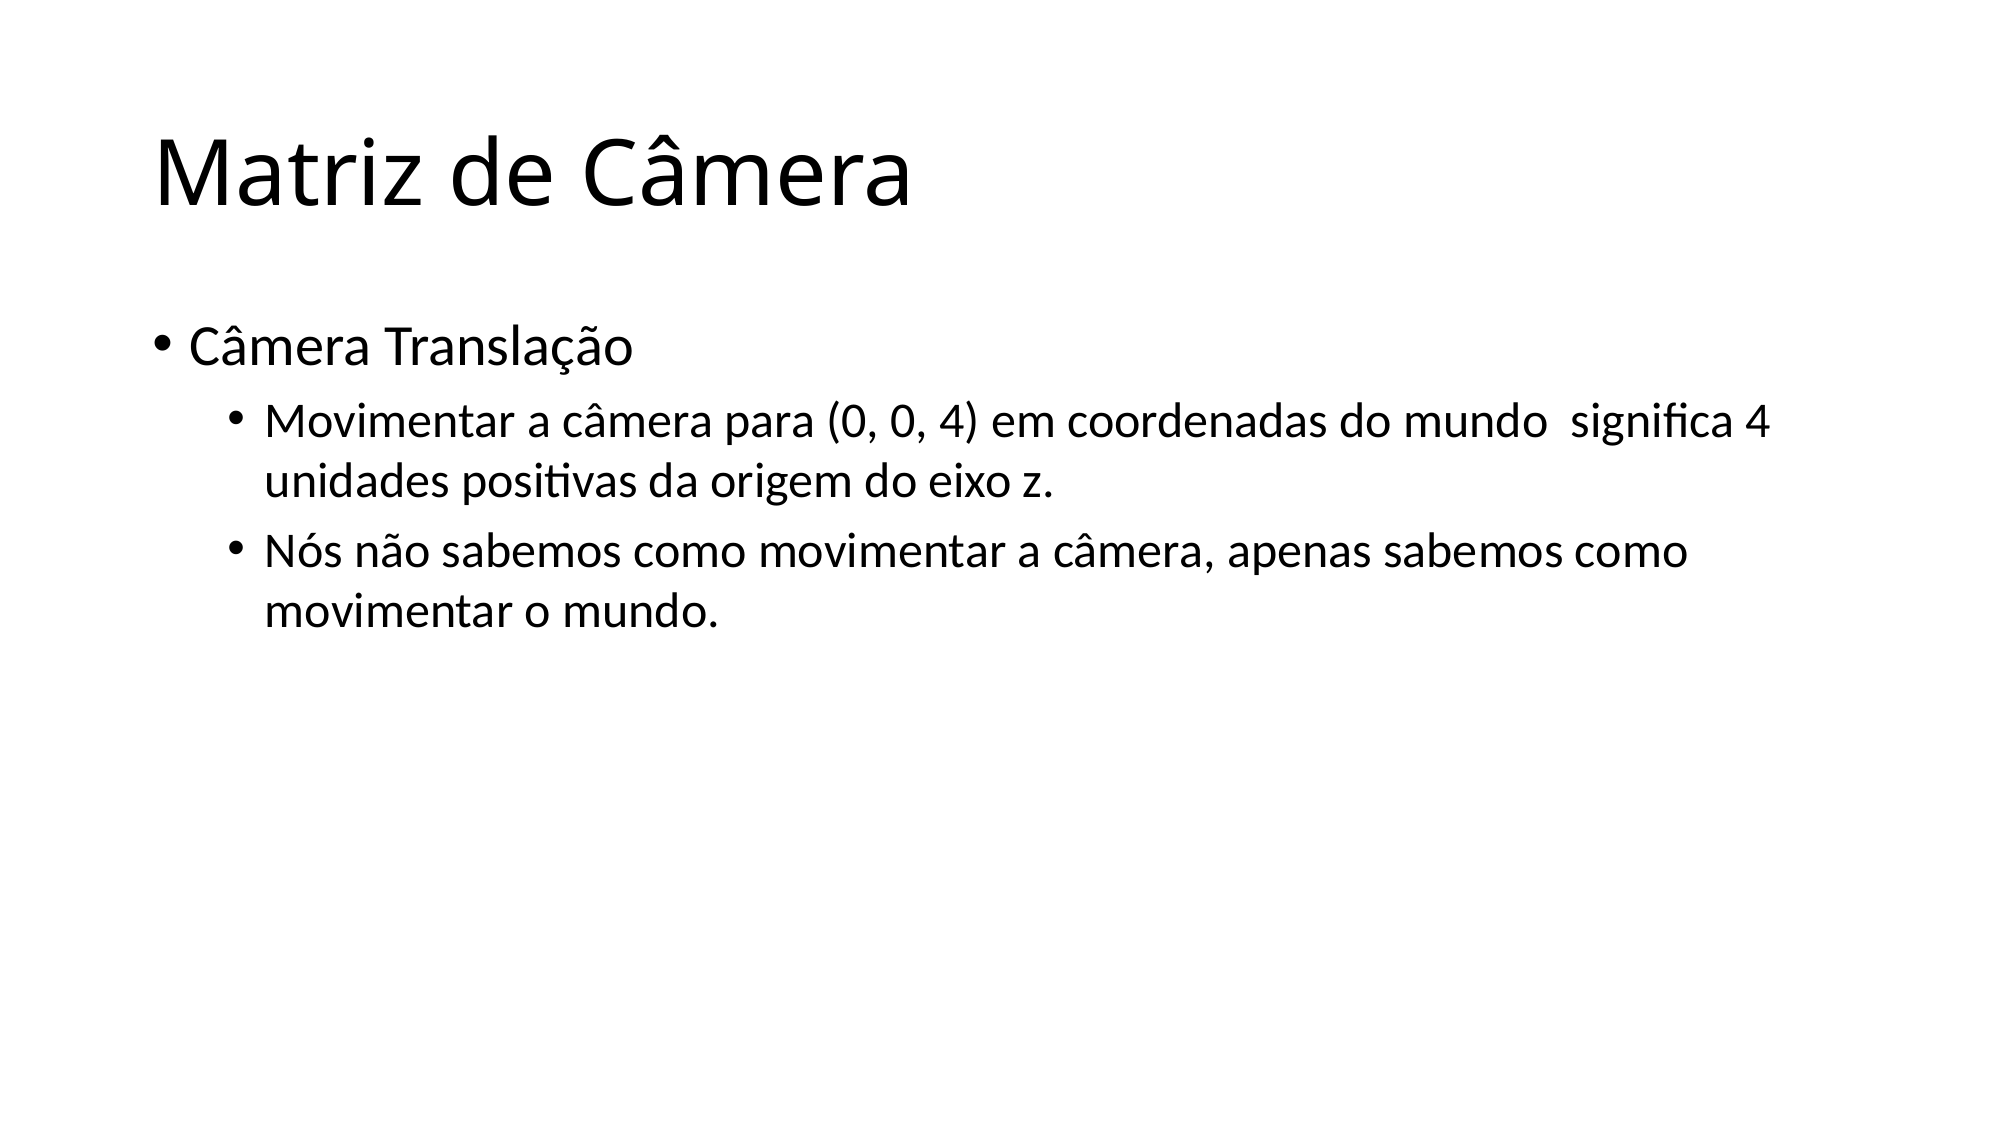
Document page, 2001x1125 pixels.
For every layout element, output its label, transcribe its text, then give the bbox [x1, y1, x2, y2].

title Matriz de Câmera [137, 59, 1863, 278]
list Câmera Translação Movimentar a câmera para (0, 0, 4) em coordenadas do mundo significa 4 unidades positivas da origem do eixo z. Nós não sabemos como movimentar a câmera, apenas sabemos como movimentar o mundo. [137, 299, 1863, 1014]
